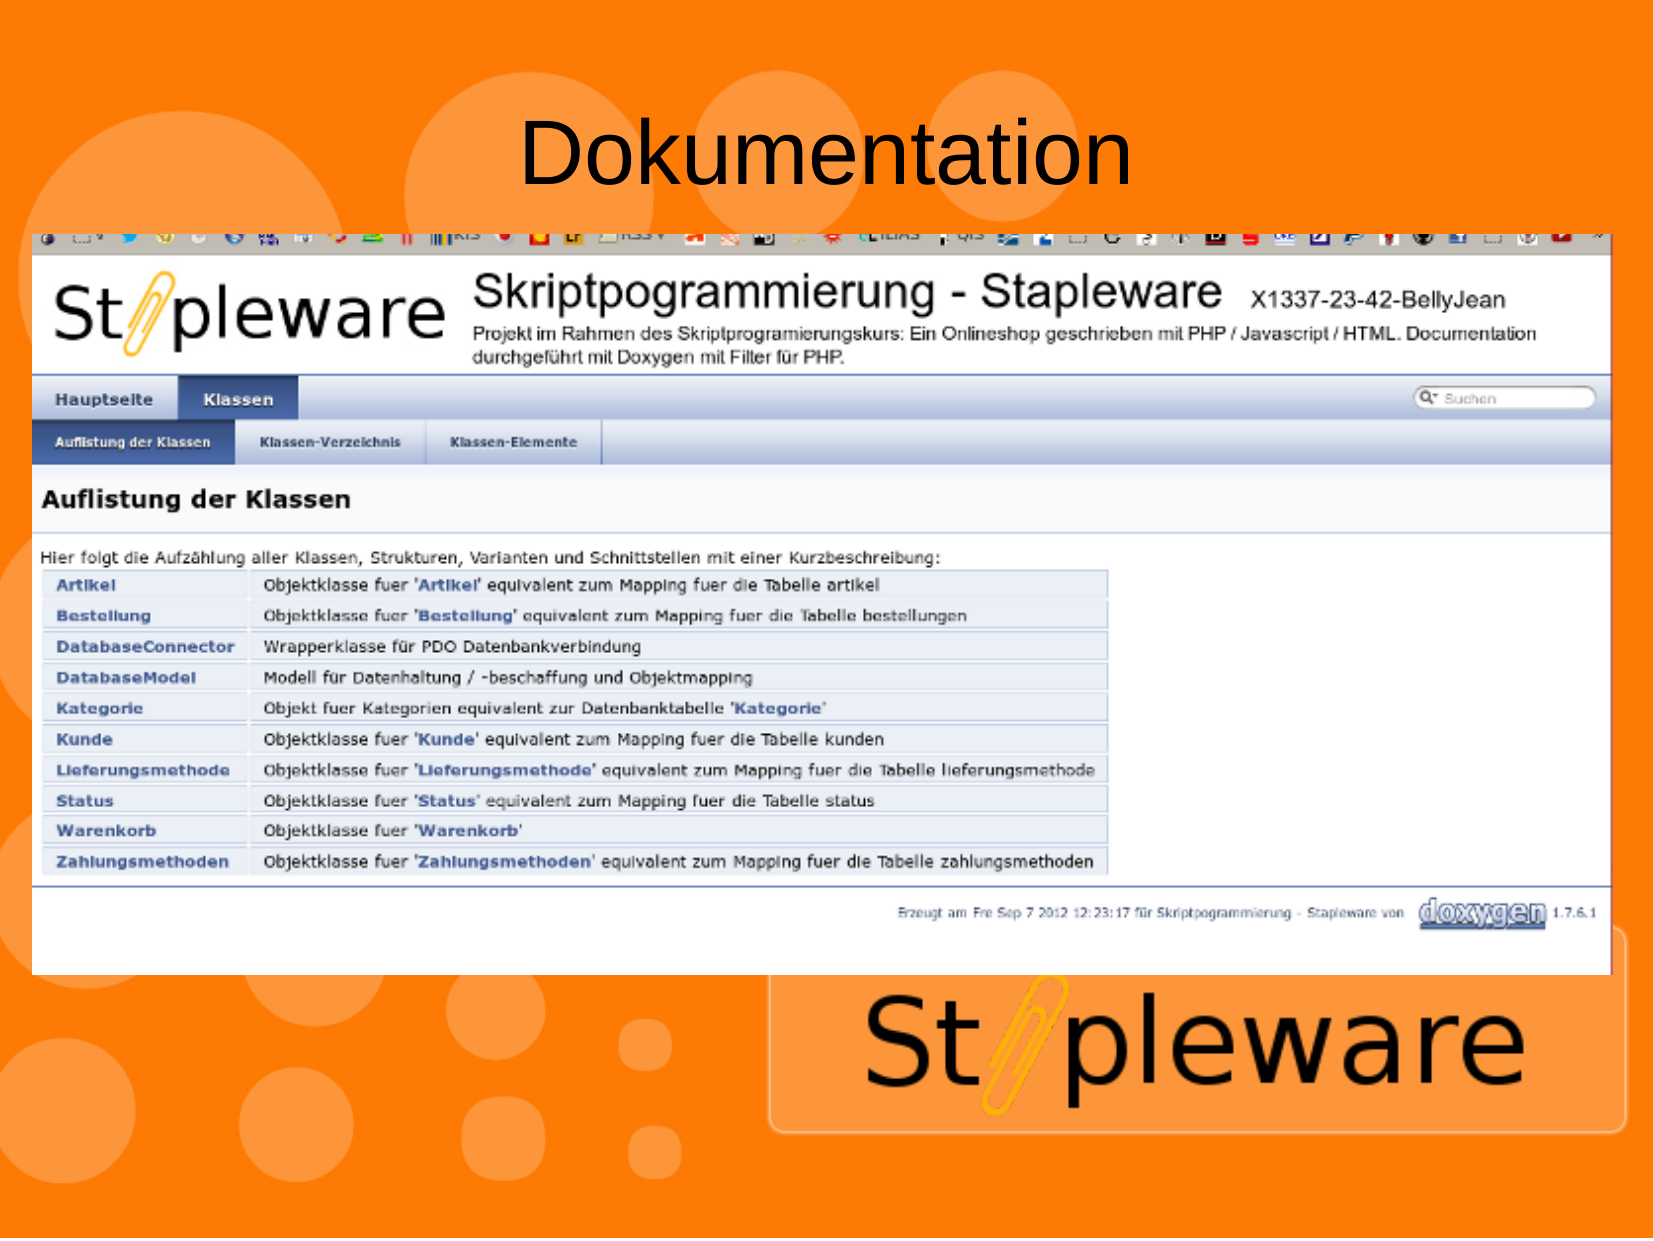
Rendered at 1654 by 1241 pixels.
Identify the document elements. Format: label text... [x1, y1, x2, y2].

title Dokumentation [82, 56, 1571, 234]
picture [0, 0, 1654, 1238]
